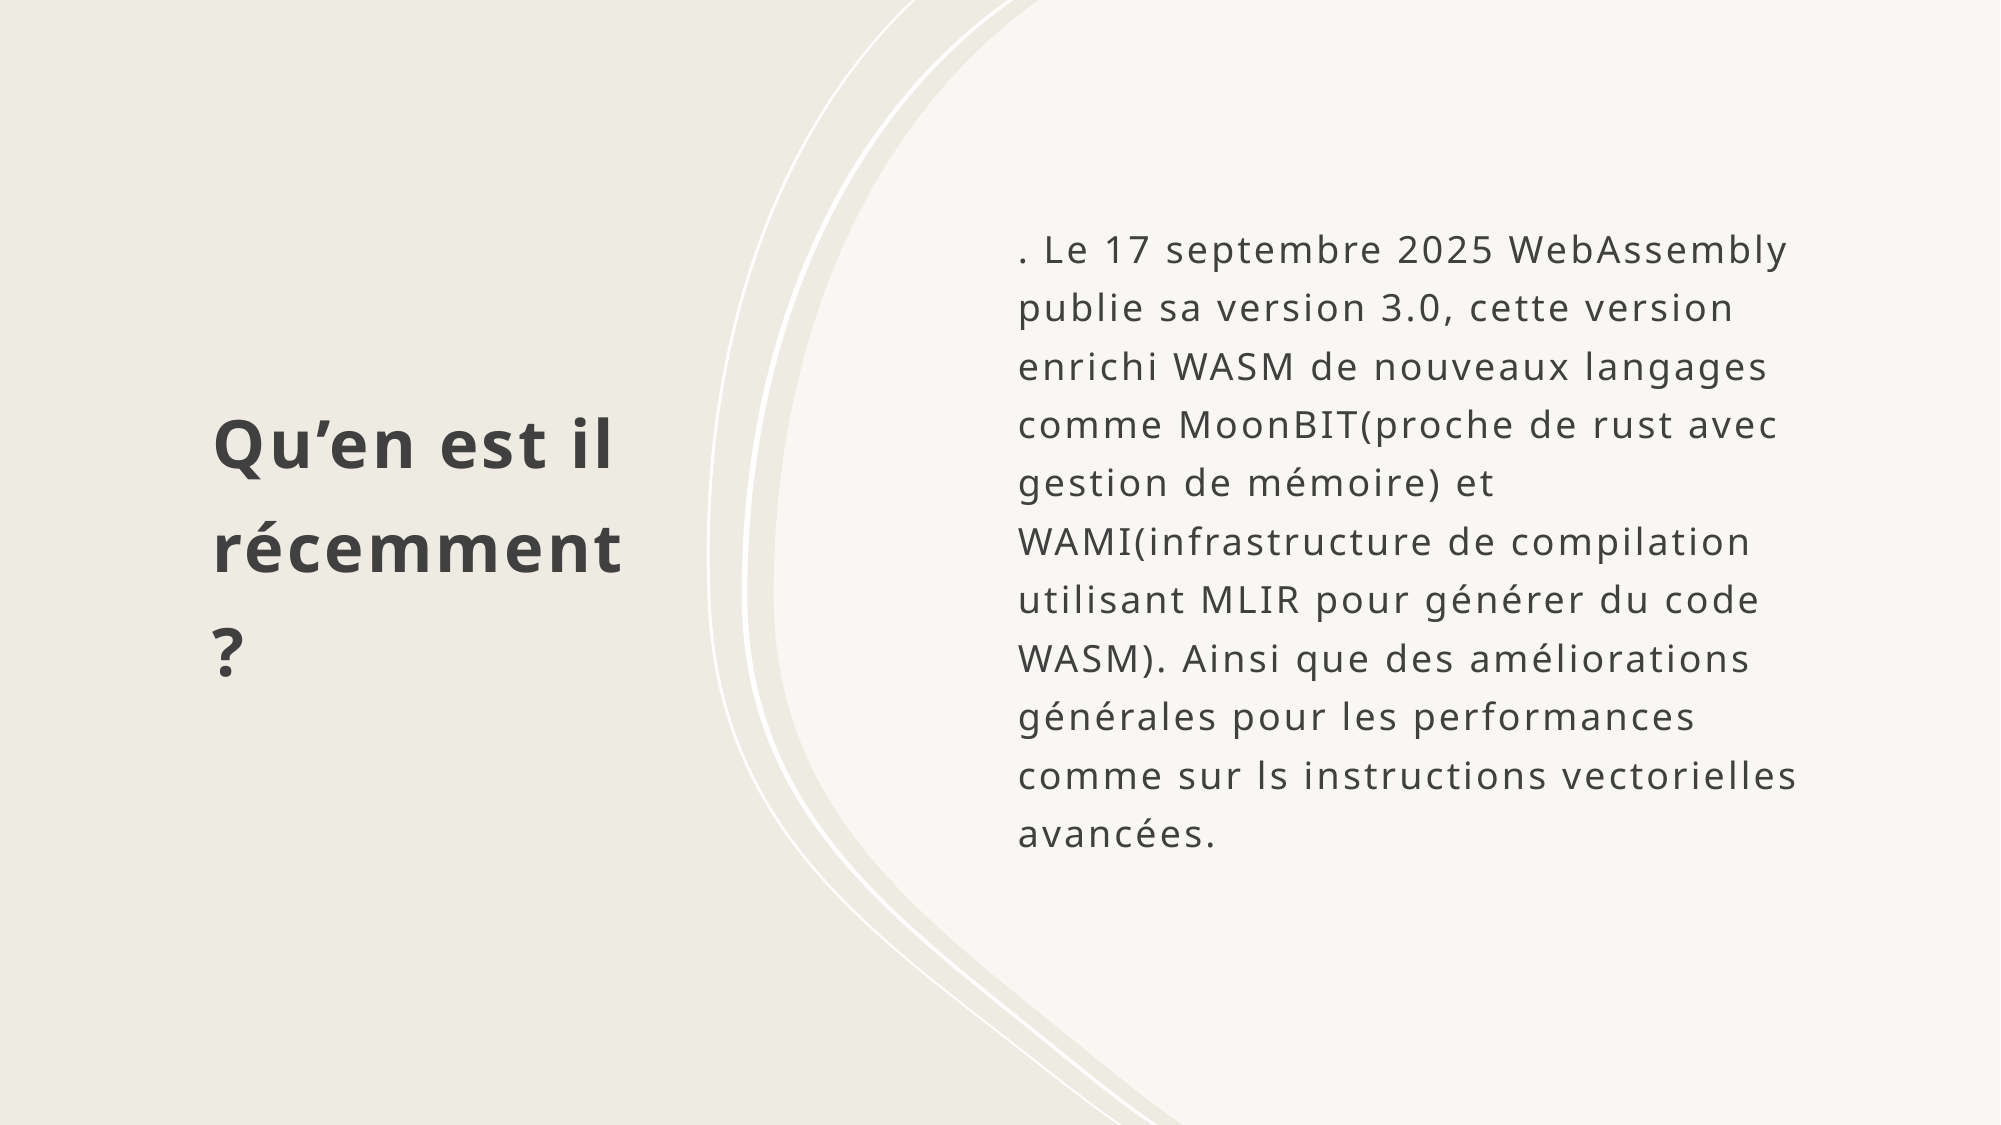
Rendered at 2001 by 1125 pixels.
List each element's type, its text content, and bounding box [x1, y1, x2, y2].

text_box [0, 0, 2000, 1125]
list . Le 17 septembre 2025 WebAssembly publie sa version 3.0, cette version enrichi WASM de nouveaux langages comme MoonBIT(proche de rust avec gestion de mémoire) et WAMI(infrastructure de compilation utilisant MLIR pour générer du code WASM). Ainsi que des améliorations générales pour les performances comme sur ls instructions vectorielles avancées. [999, 181, 1850, 884]
title Qu’en est il récemment ? [194, 181, 690, 884]
